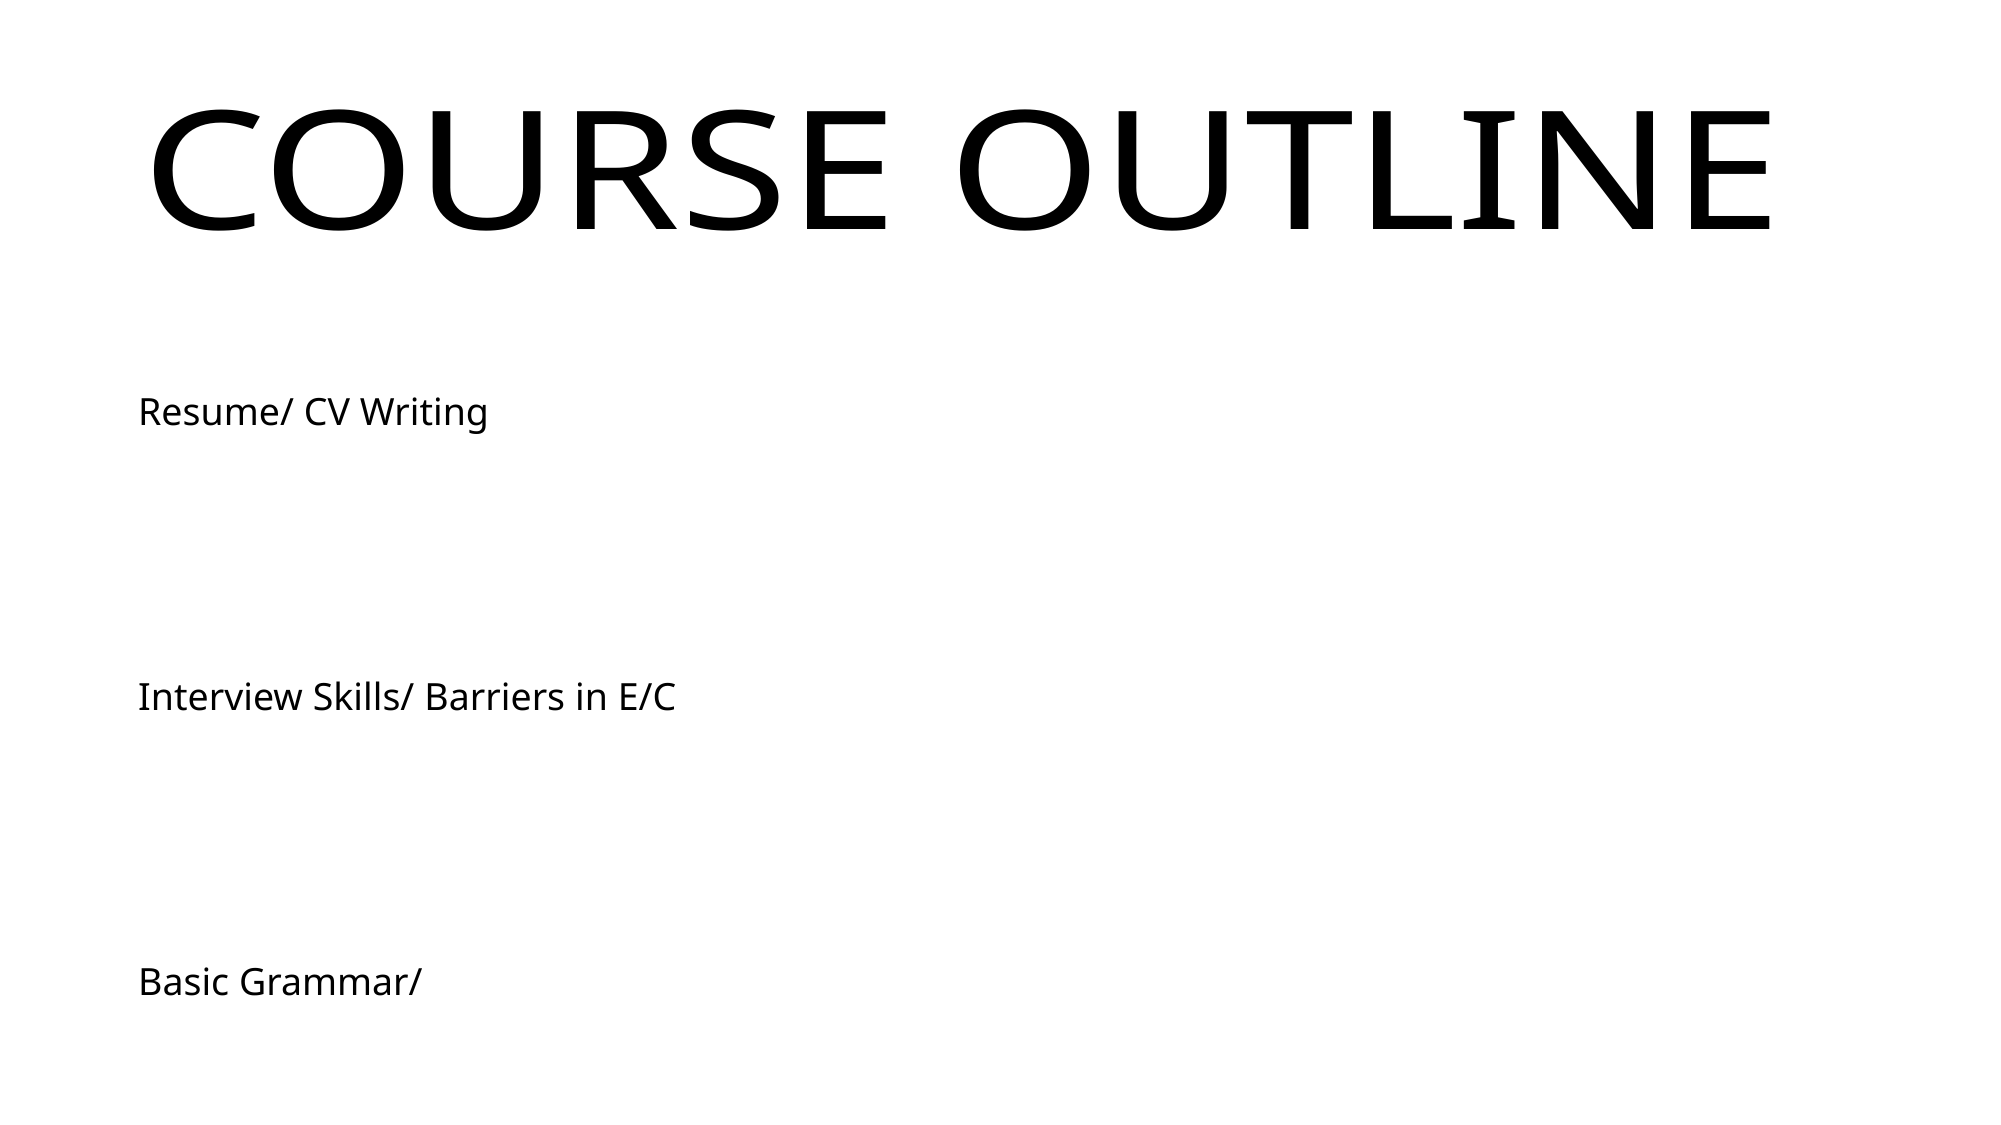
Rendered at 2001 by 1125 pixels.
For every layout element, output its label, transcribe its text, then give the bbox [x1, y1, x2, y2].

title COURSE OUTLINE [127, 59, 1853, 278]
